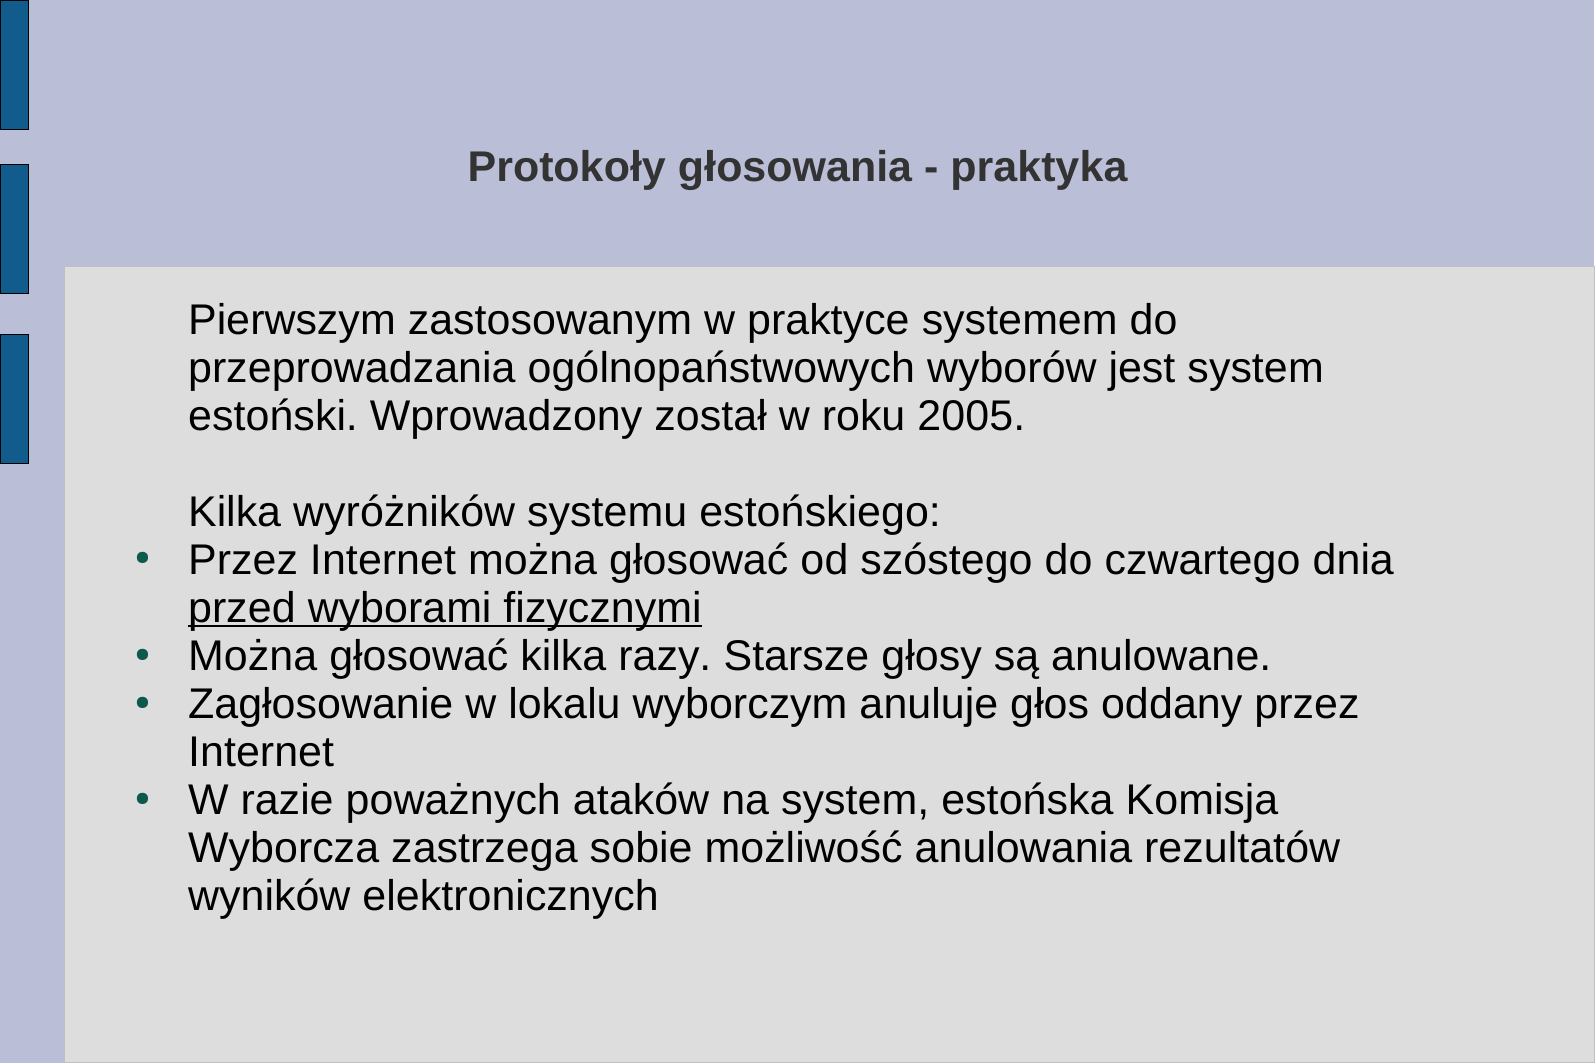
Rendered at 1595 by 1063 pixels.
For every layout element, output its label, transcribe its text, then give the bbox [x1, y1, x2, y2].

list Pierwszym zastosowanym w praktyce systemem do przeprowadzania ogólnopaństwowych wyborów jest system estoński. Wprowadzony został w roku 2005. Kilka wyróżników systemu estońskiego: Przez Internet można głosować od szóstego do czwartego dnia przed wyborami fizycznymi Można głosować kilka razy. Starsze głosy są anulowane. Zagłosowanie w lokalu wyborczym anuluje głos oddany przez Internet W razie poważnych ataków na system, estońska Komisja Wyborcza zastrzega sobie możliwość anulowania rezultatów wyników elektronicznych [117, 295, 1479, 966]
title Protokoły głosowania - praktyka [117, 78, 1479, 256]
